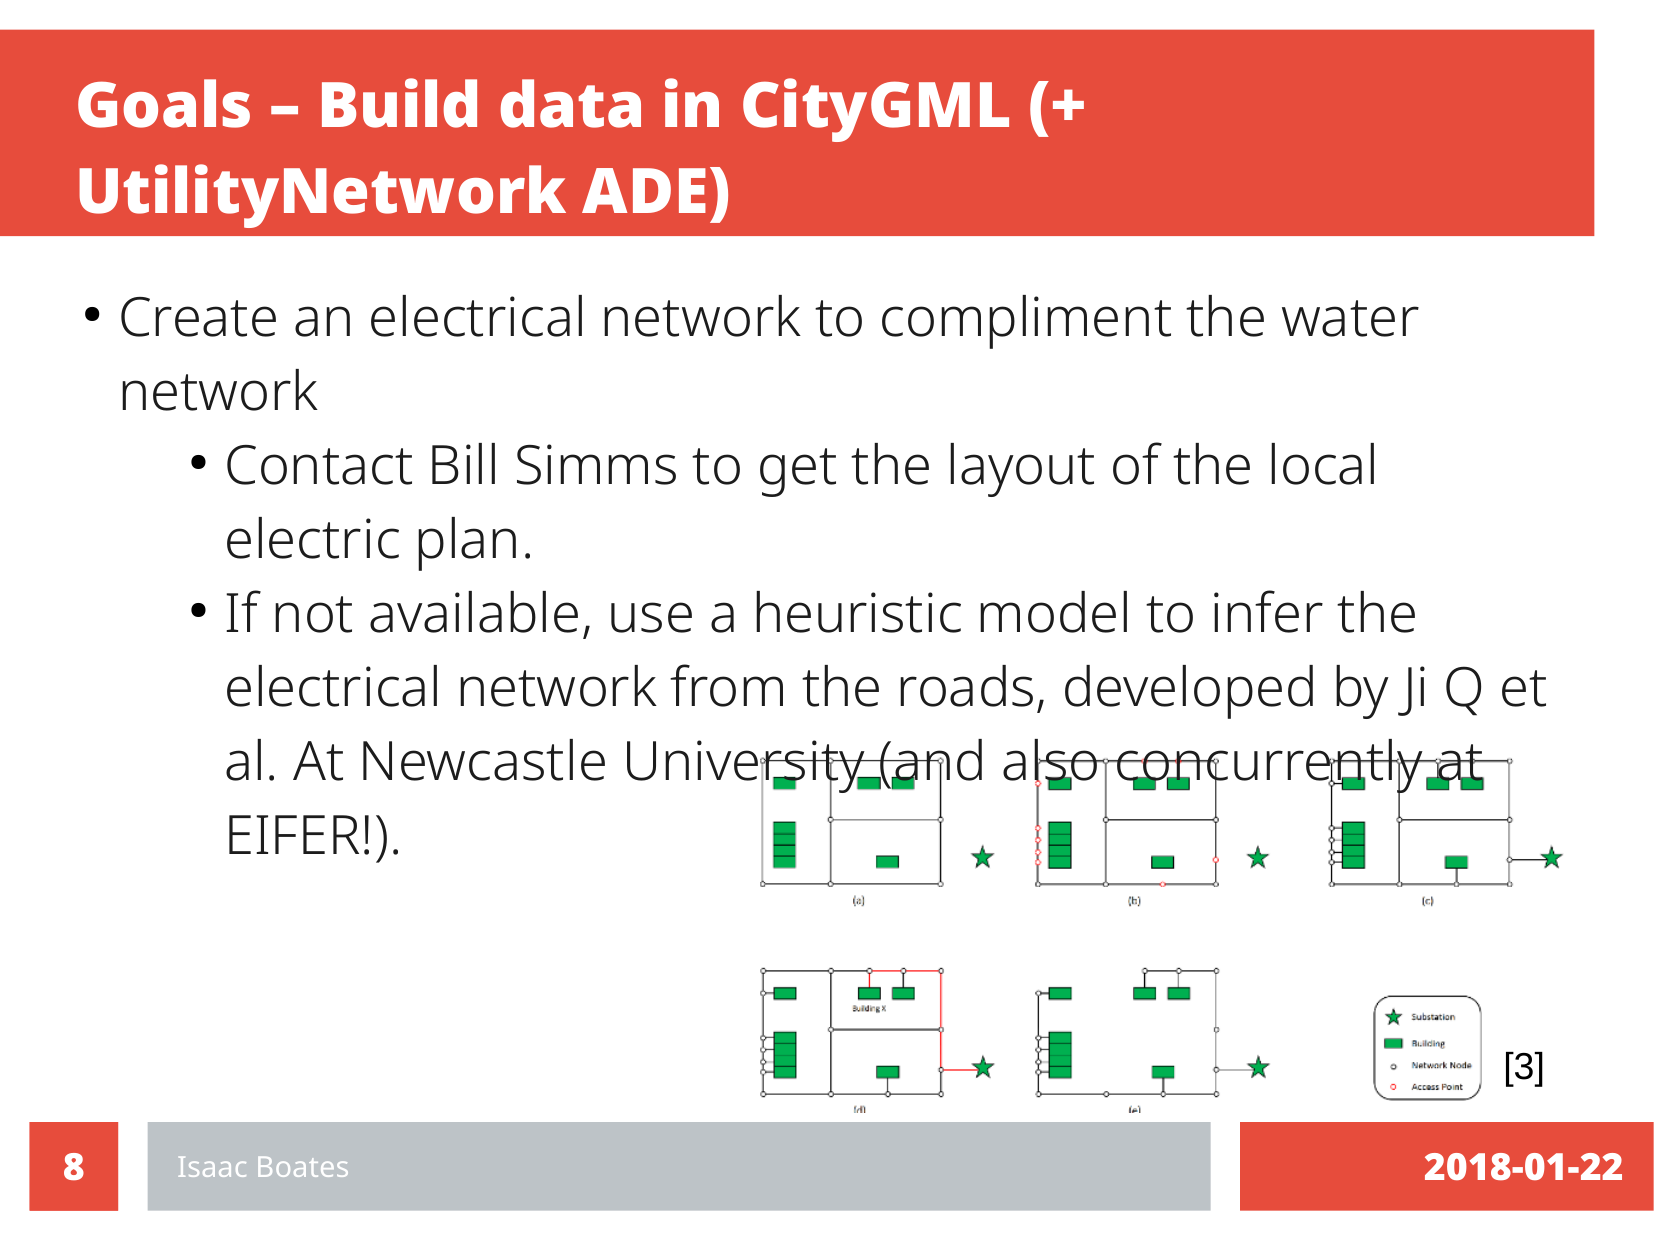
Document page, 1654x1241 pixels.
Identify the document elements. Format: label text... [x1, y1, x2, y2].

title Goals – Build data in CityGML (+ UtilityNetwork ADE) [75, 0, 1564, 232]
text_box [3] [1488, 1038, 1561, 1096]
picture [735, 719, 1576, 1113]
subtitle Create an electrical network to compliment the water network Contact Bill Simms to get the layout of the local electric plan. If not available, use a heuristic model to infer the electrical network from the roads, developed by Ji Q et al. At Newcastle University (and also concurrently at EIFER!). [82, 278, 1571, 998]
